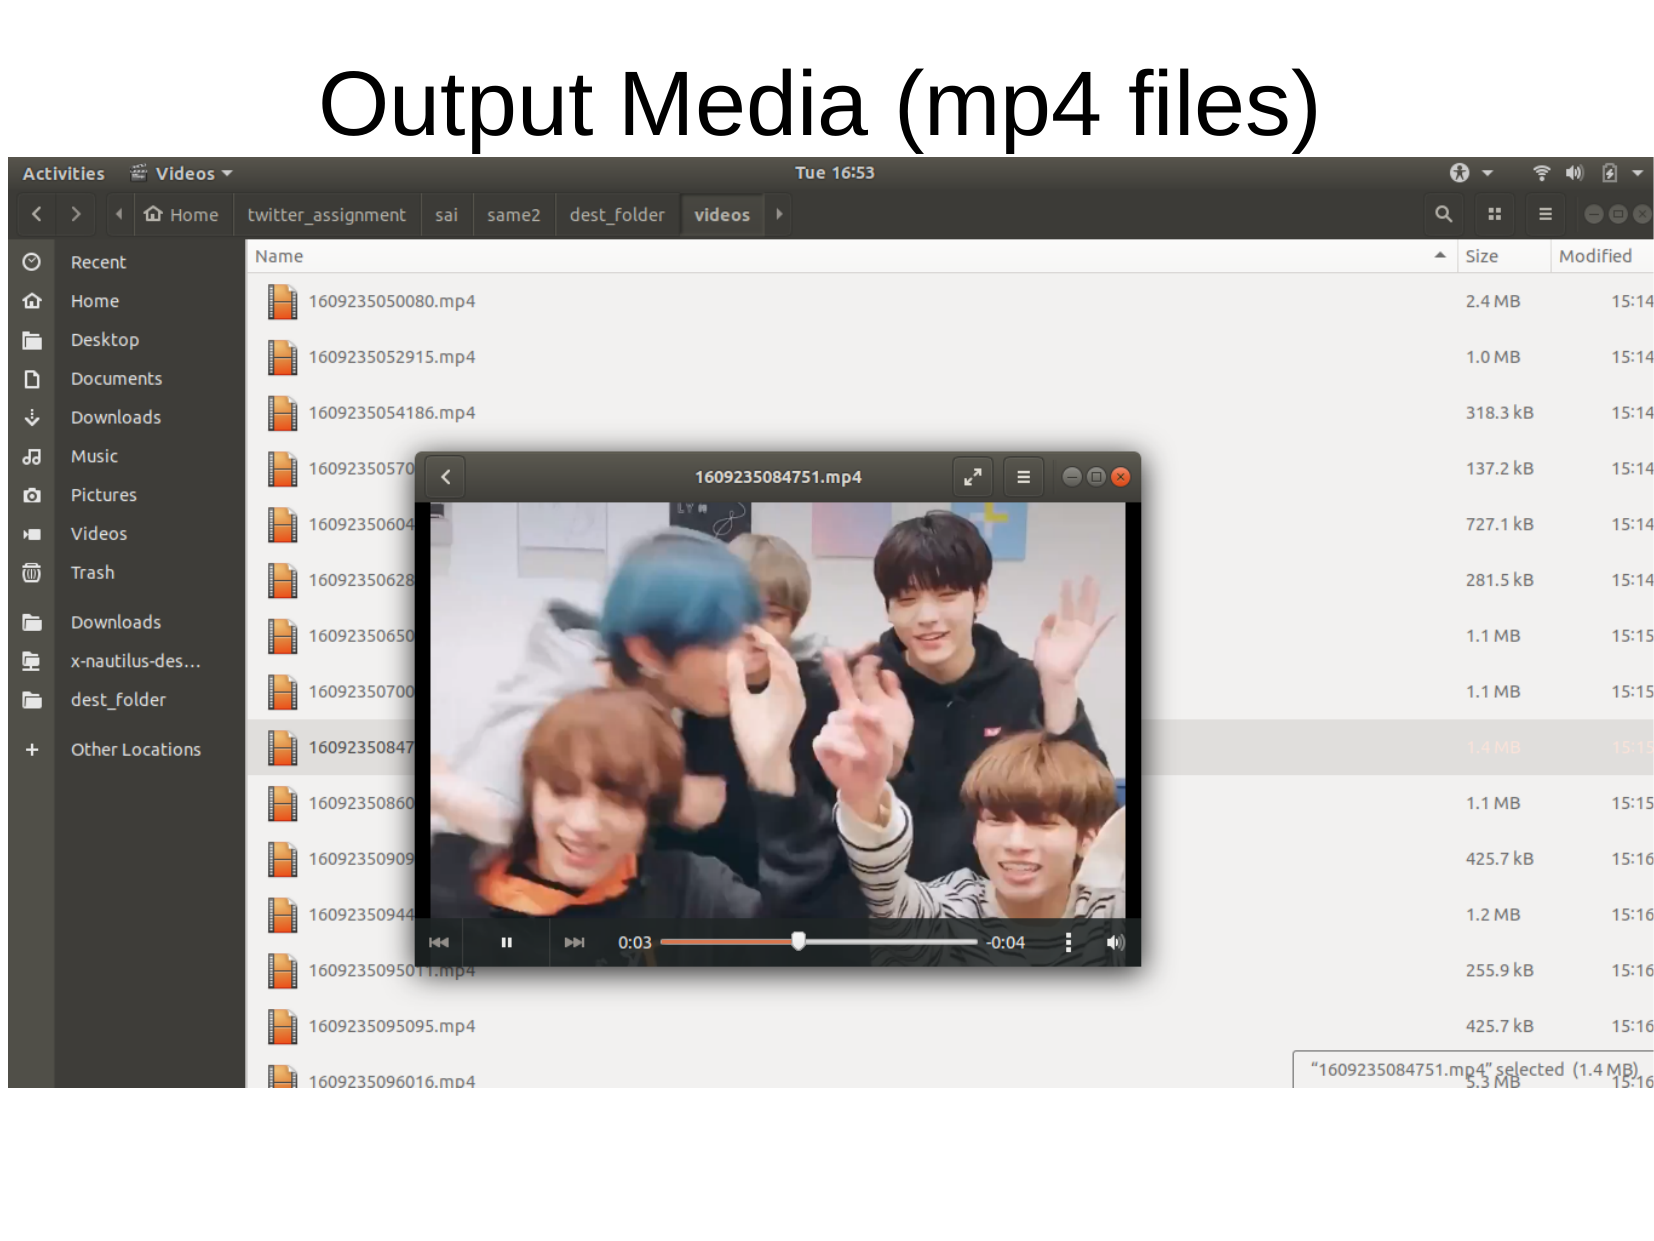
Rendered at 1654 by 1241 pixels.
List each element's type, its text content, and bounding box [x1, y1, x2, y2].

title Output Media (mp4 files) [76, 0, 1565, 157]
picture [8, 157, 1654, 1088]
